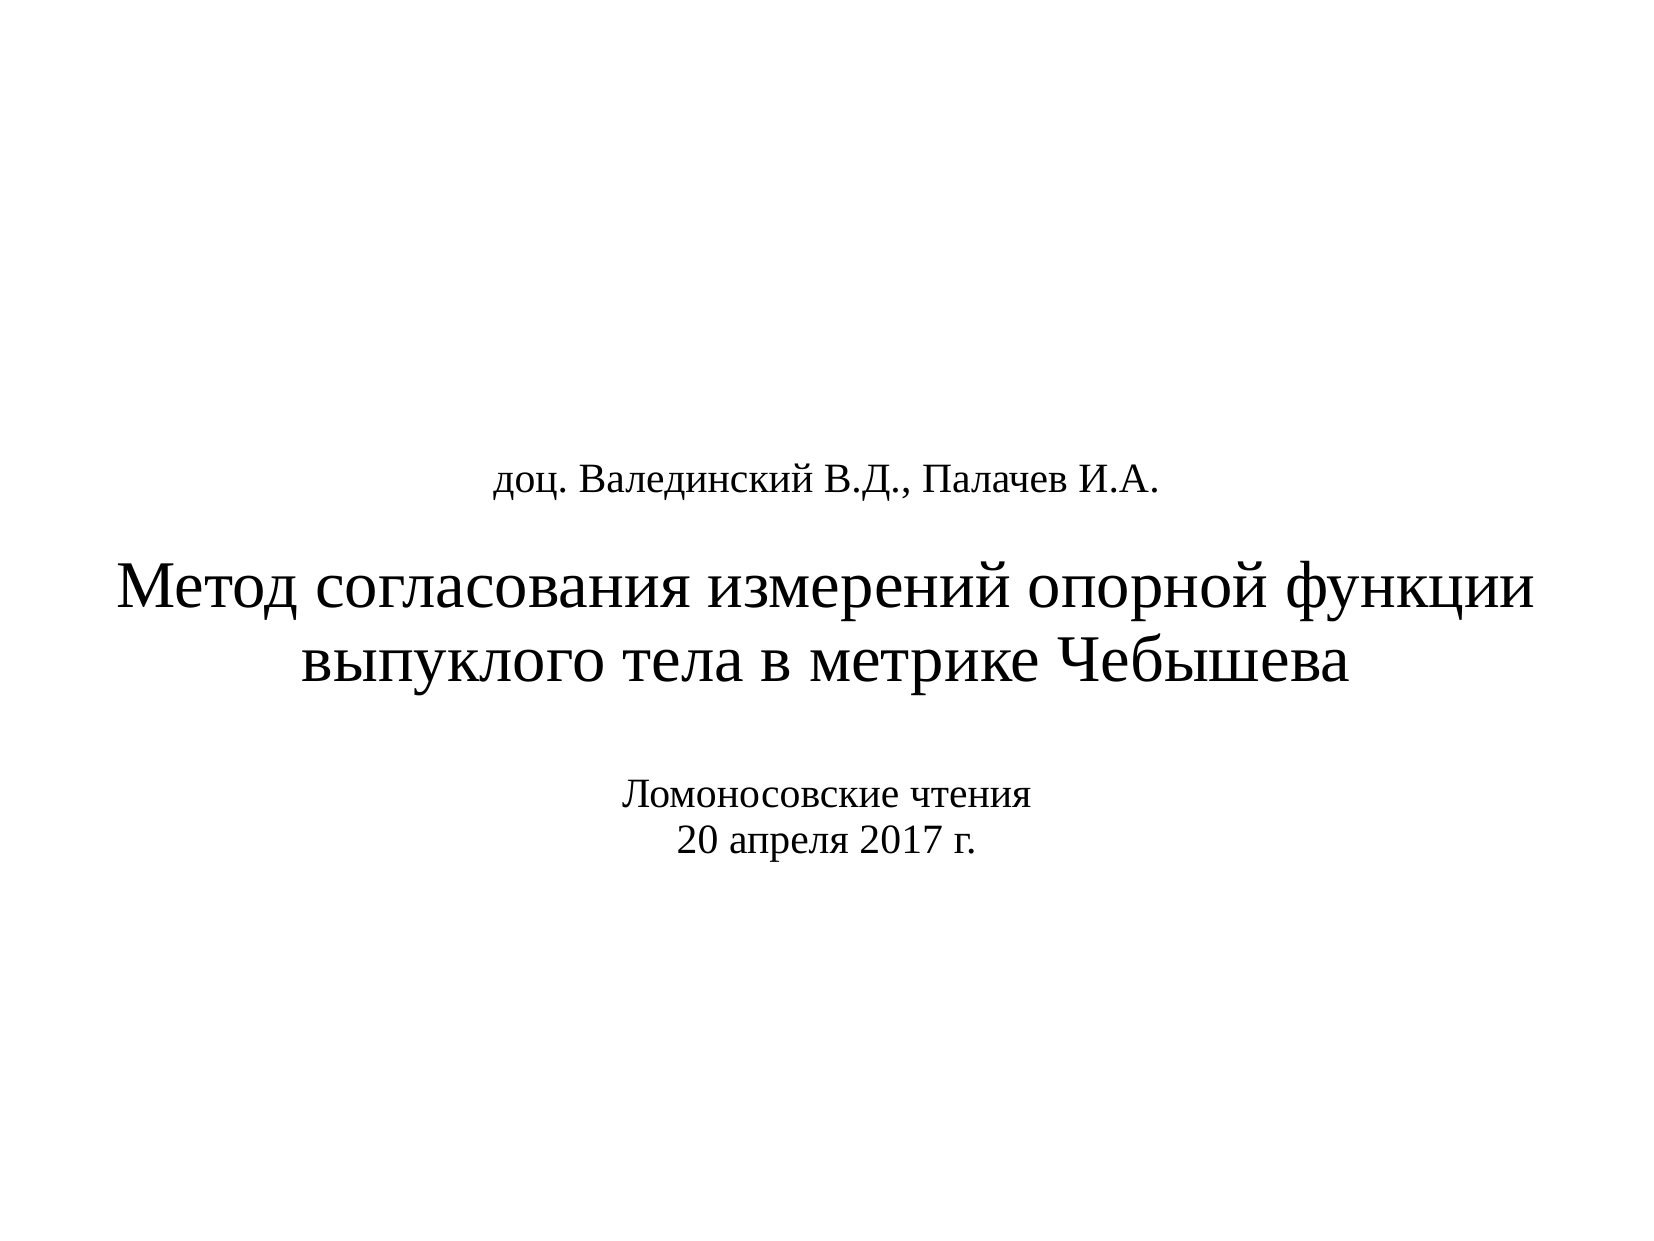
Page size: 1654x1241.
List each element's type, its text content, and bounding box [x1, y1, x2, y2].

subtitle доц. Валединский В.Д., Палачев И.А. Метод согласования измерений опорной функции выпуклого тела в метрике Чебышева Ломоносовские чтения 20 апреля 2017 г. [82, 299, 1571, 1019]
